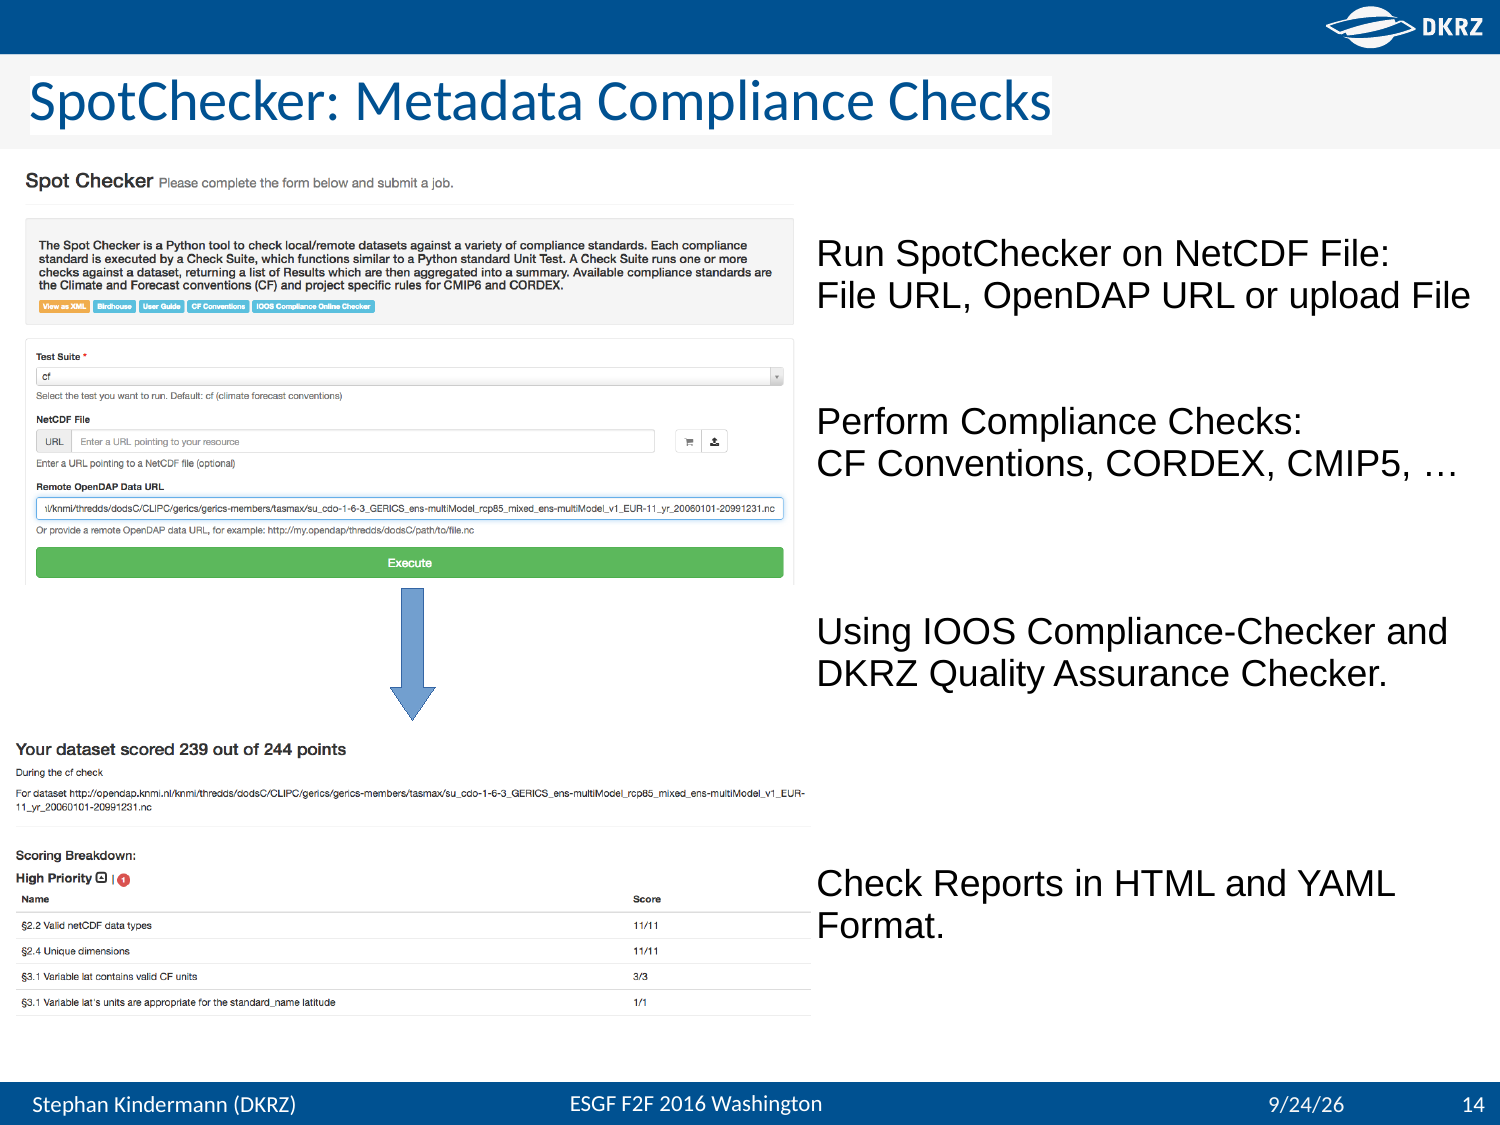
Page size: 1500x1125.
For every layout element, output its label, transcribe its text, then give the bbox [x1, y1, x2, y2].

slide_number 12/1/16 [1187, 1082, 1360, 1125]
slide_number <number> [1376, 1082, 1500, 1125]
text_box Run SpotChecker on NetCDF File: File URL, OpenDAP URL or upload File Perform Compliance Checks: CF Conventions, CORDEX, CMIP5, … Using IOOS Compliance-Checker and DKRZ Quality Assurance Checker. Check Reports in HTML and YAML Format. [801, 224, 1500, 954]
picture [6, 734, 811, 1021]
title SpotChecker: Metadata Compliance Checks [0, 54, 1500, 149]
picture [15, 165, 802, 586]
text_box [390, 588, 436, 721]
